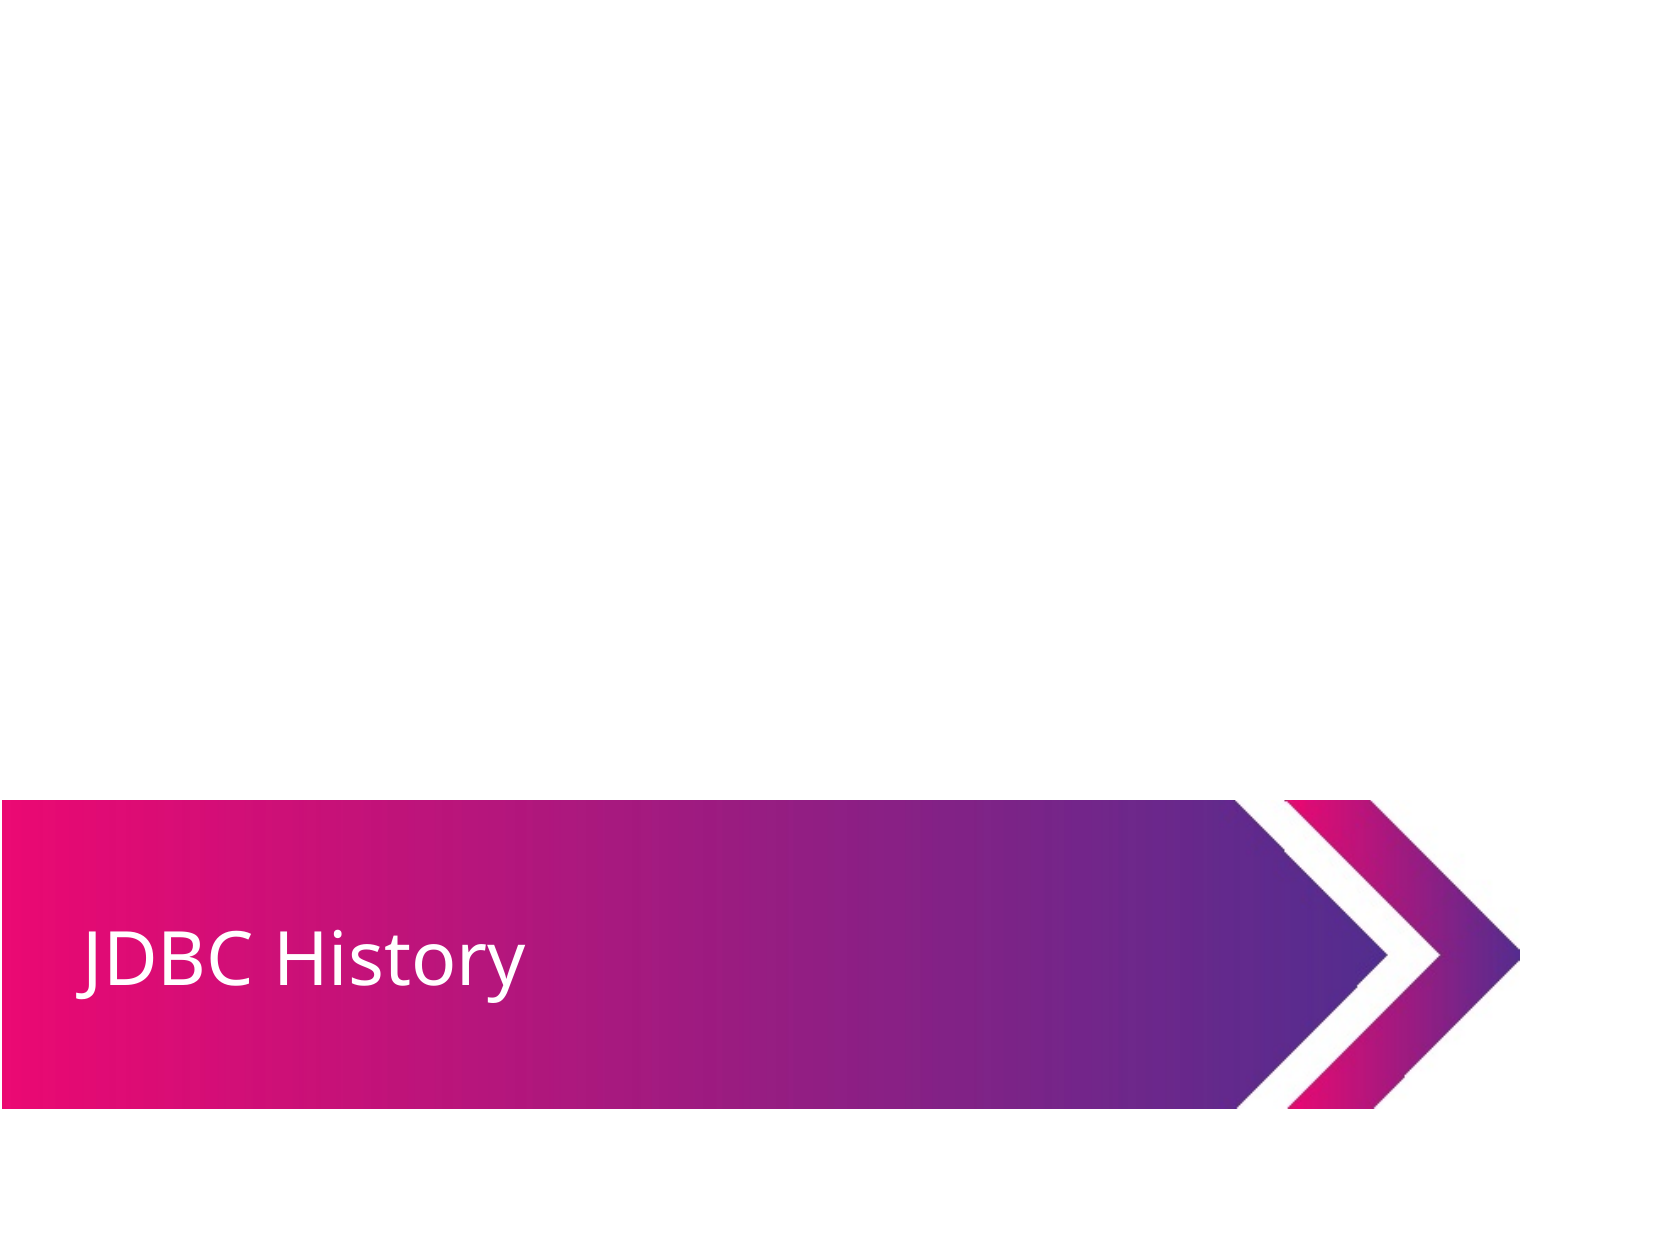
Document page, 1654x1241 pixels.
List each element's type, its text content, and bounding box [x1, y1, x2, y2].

title JDBC History [82, 852, 1396, 1060]
picture [2, 800, 1520, 1109]
